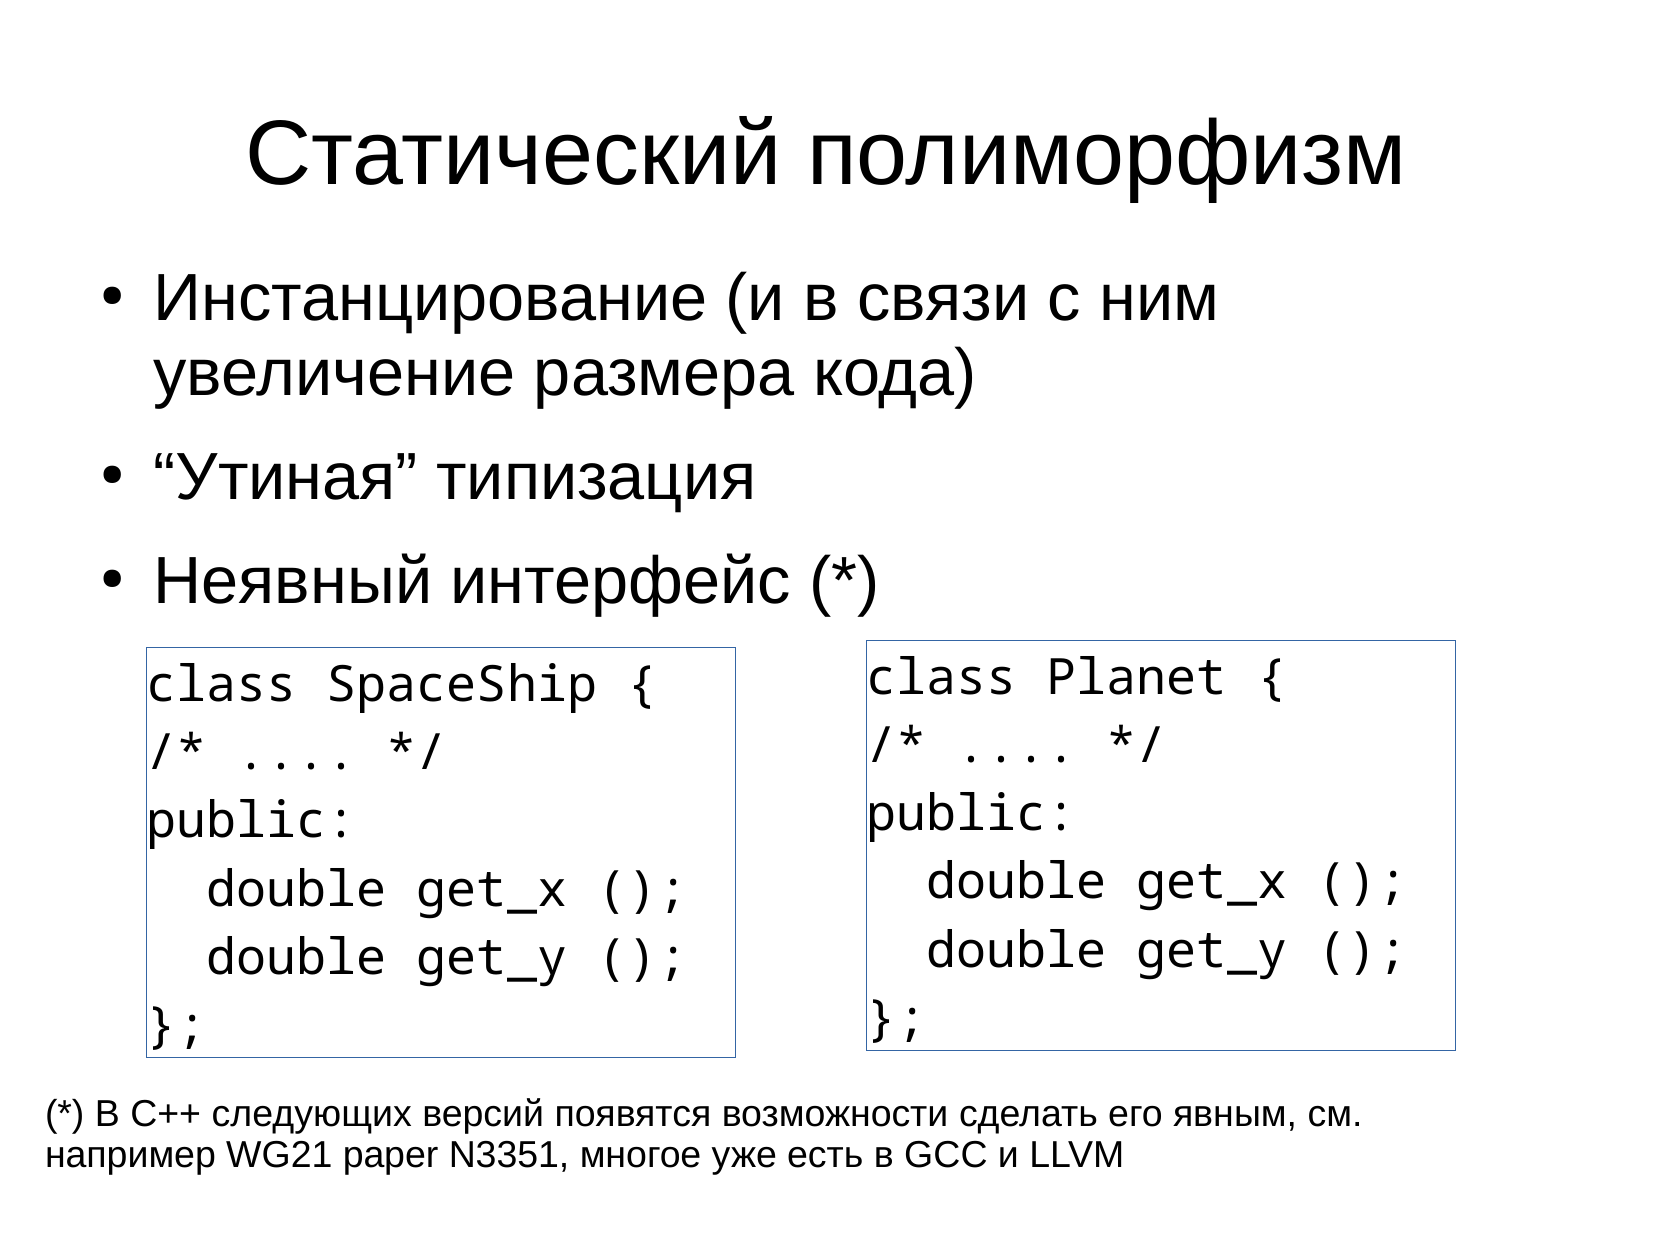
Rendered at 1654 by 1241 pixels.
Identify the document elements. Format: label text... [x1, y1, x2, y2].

title (*) В C++ следующих версий появятся возможности сделать его явным, см. например WG21 paper N3351, многое уже есть в GCC и LLVM [45, 1052, 1534, 1216]
list Инстанцирование (и в связи с ним увеличение размера кода) “Утиная” типизация Неявный интерфейс (*) [147, 648, 735, 652]
list Инстанцирование (и в связи с ним увеличение размера кода) “Утиная” типизация Неявный интерфейс (*) [82, 260, 1571, 661]
title class Planet { /* .... */ public: double get_x (); double get_y (); }; [866, 645, 1456, 1046]
title class SpaceShip { /* .... */ public: double get_x (); double get_y (); }; [146, 652, 736, 1052]
list Инстанцирование (и в связи с ним увеличение размера кода) “Утиная” типизация Неявный интерфейс (*) [867, 641, 1455, 645]
title Статический полиморфизм [82, 49, 1571, 257]
